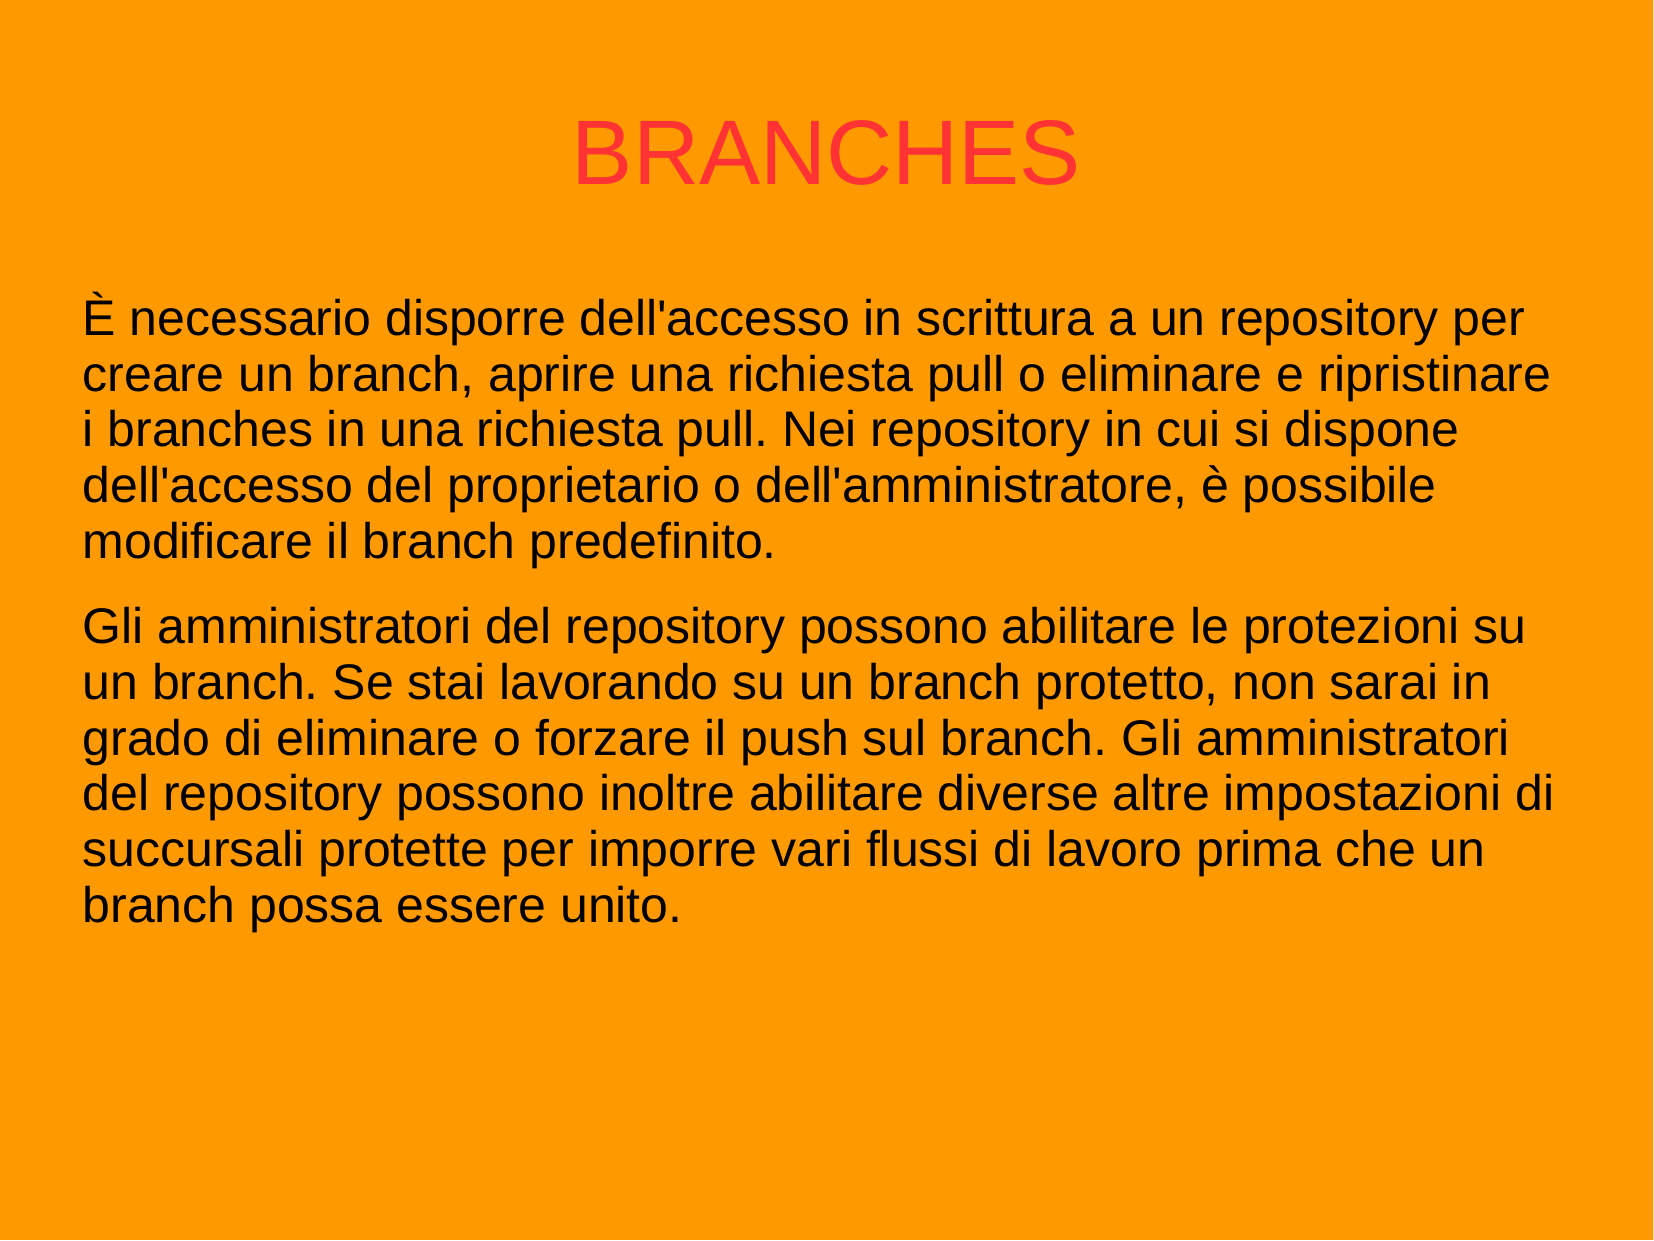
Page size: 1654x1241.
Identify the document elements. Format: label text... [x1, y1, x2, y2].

title BRANCHES [82, 49, 1571, 257]
list È necessario disporre dell'accesso in scrittura a un repository per creare un branch, aprire una richiesta pull o eliminare e ripristinare i branches in una richiesta pull. Nei repository in cui si dispone dell'accesso del proprietario o dell'amministratore, è possibile modificare il branch predefinito. Gli amministratori del repository possono abilitare le protezioni su un branch. Se stai lavorando su un branch protetto, non sarai in grado di eliminare o forzare il push sul branch. Gli amministratori del repository possono inoltre abilitare diverse altre impostazioni di succursali protette per imporre vari flussi di lavoro prima che un branch possa essere unito. [82, 290, 1571, 1109]
